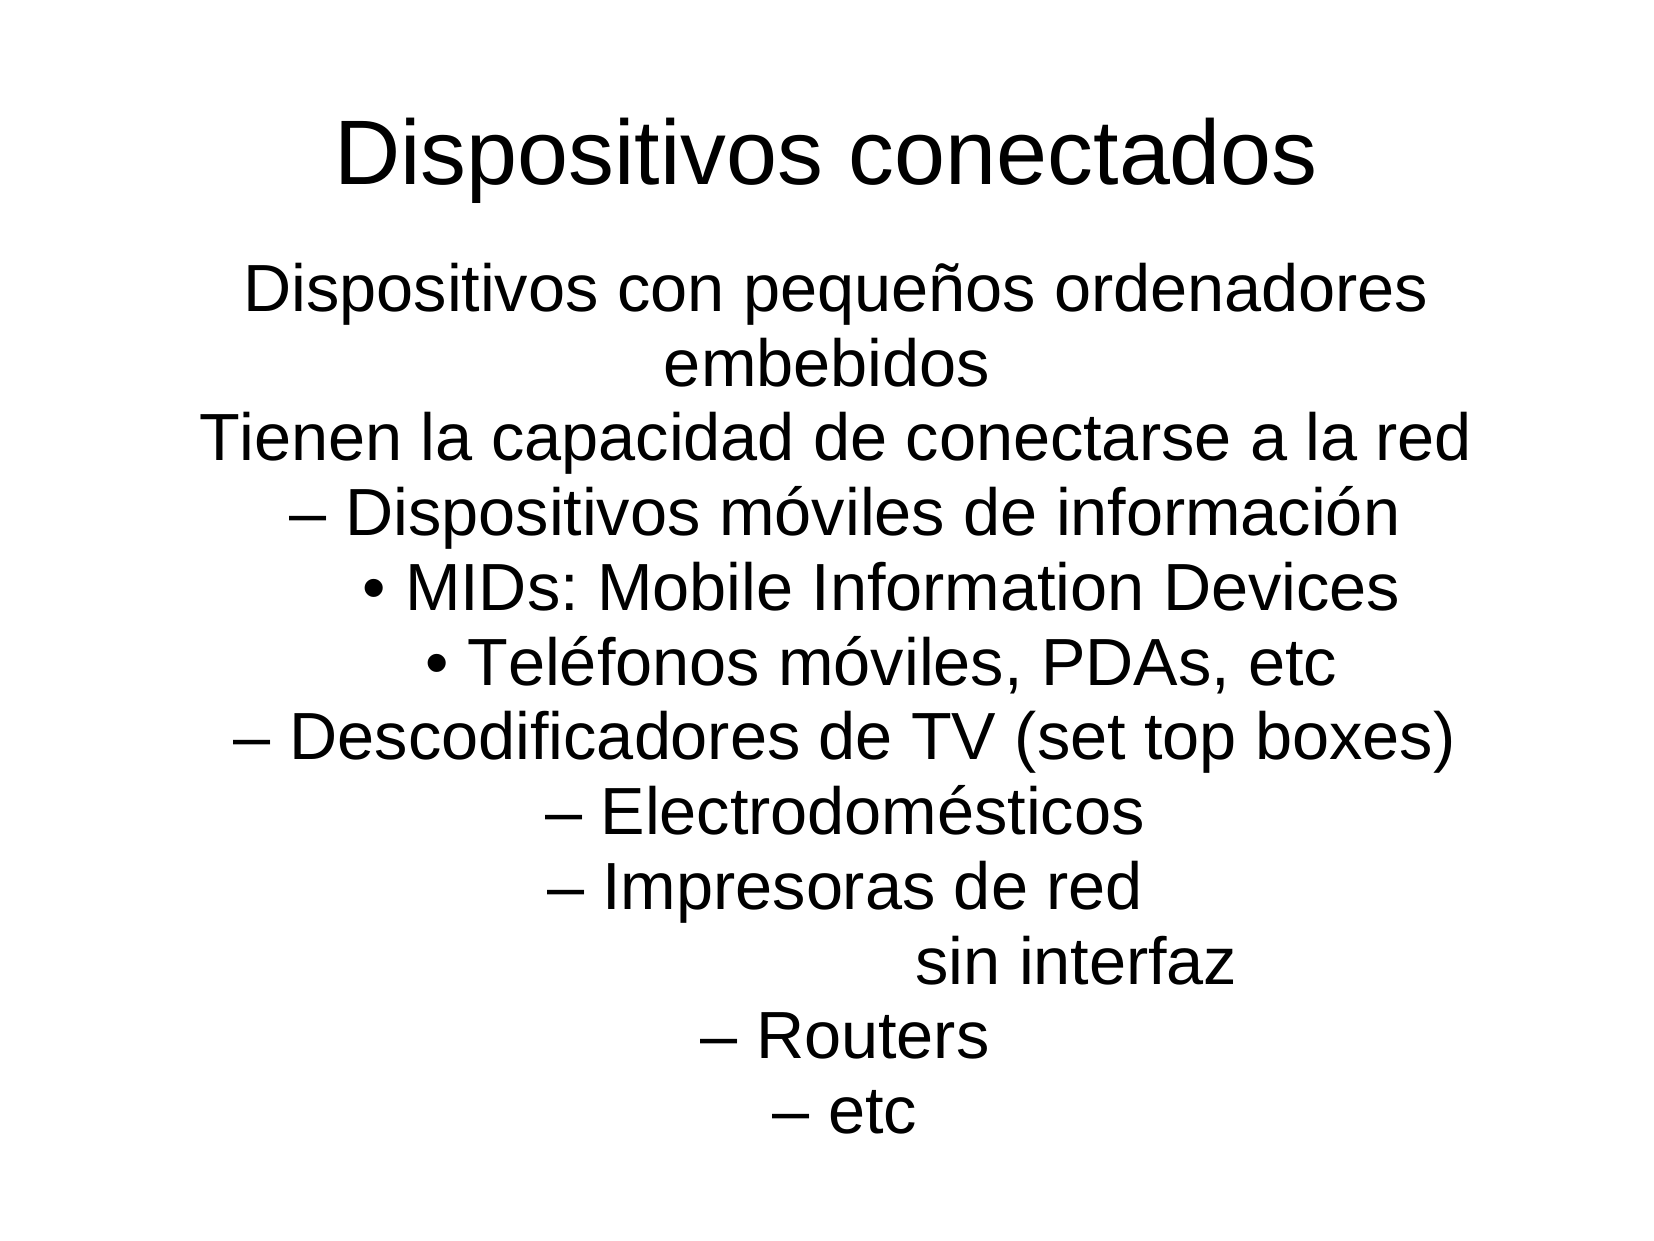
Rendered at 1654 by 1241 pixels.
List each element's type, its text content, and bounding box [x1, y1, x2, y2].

title Dispositivos conectados [82, 49, 1571, 176]
subtitle Dispositivos con pequeños ordenadores embebidos Tienen la capacidad de conectarse a la red – Dispositivos móviles de información • MIDs: Mobile Information Devices • Teléfonos móviles, PDAs, etc – Descodificadores de TV (set top boxes) – Electrodomésticos – Impresoras de red sin interfaz – Routers – etc [82, 176, 1571, 1223]
